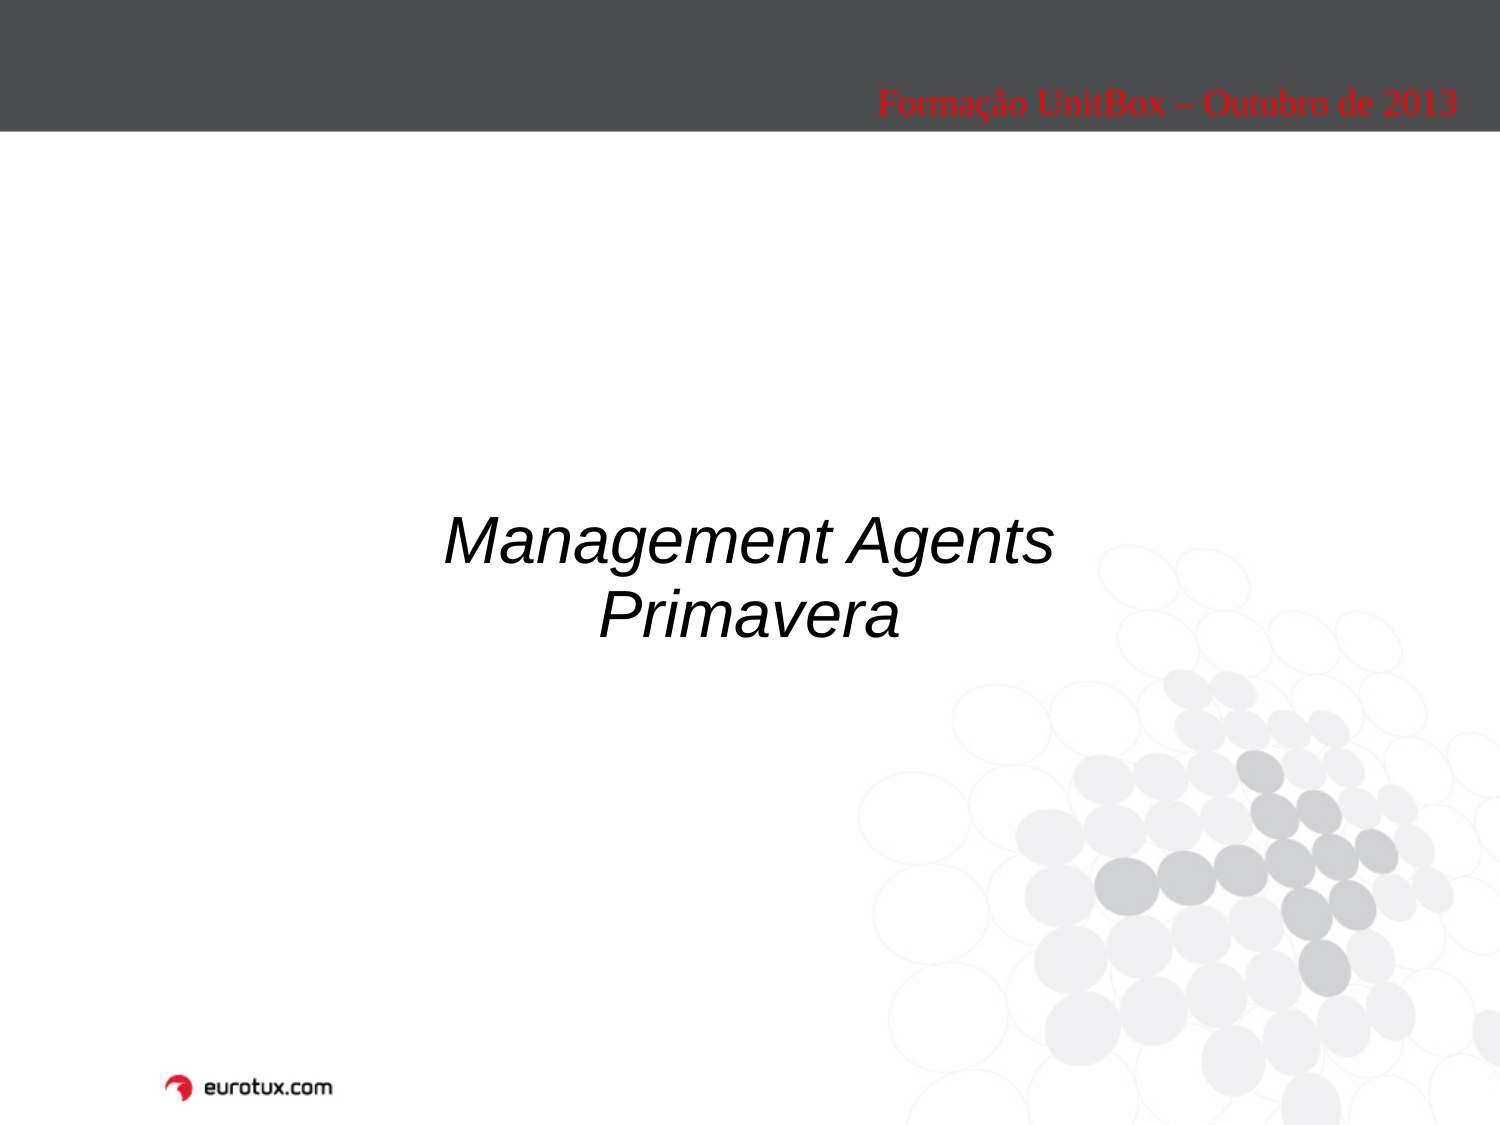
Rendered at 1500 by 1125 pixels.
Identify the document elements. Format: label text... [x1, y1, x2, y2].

subtitle Management Agents Primavera [75, 112, 1425, 1043]
picture [0, 0, 1500, 1125]
